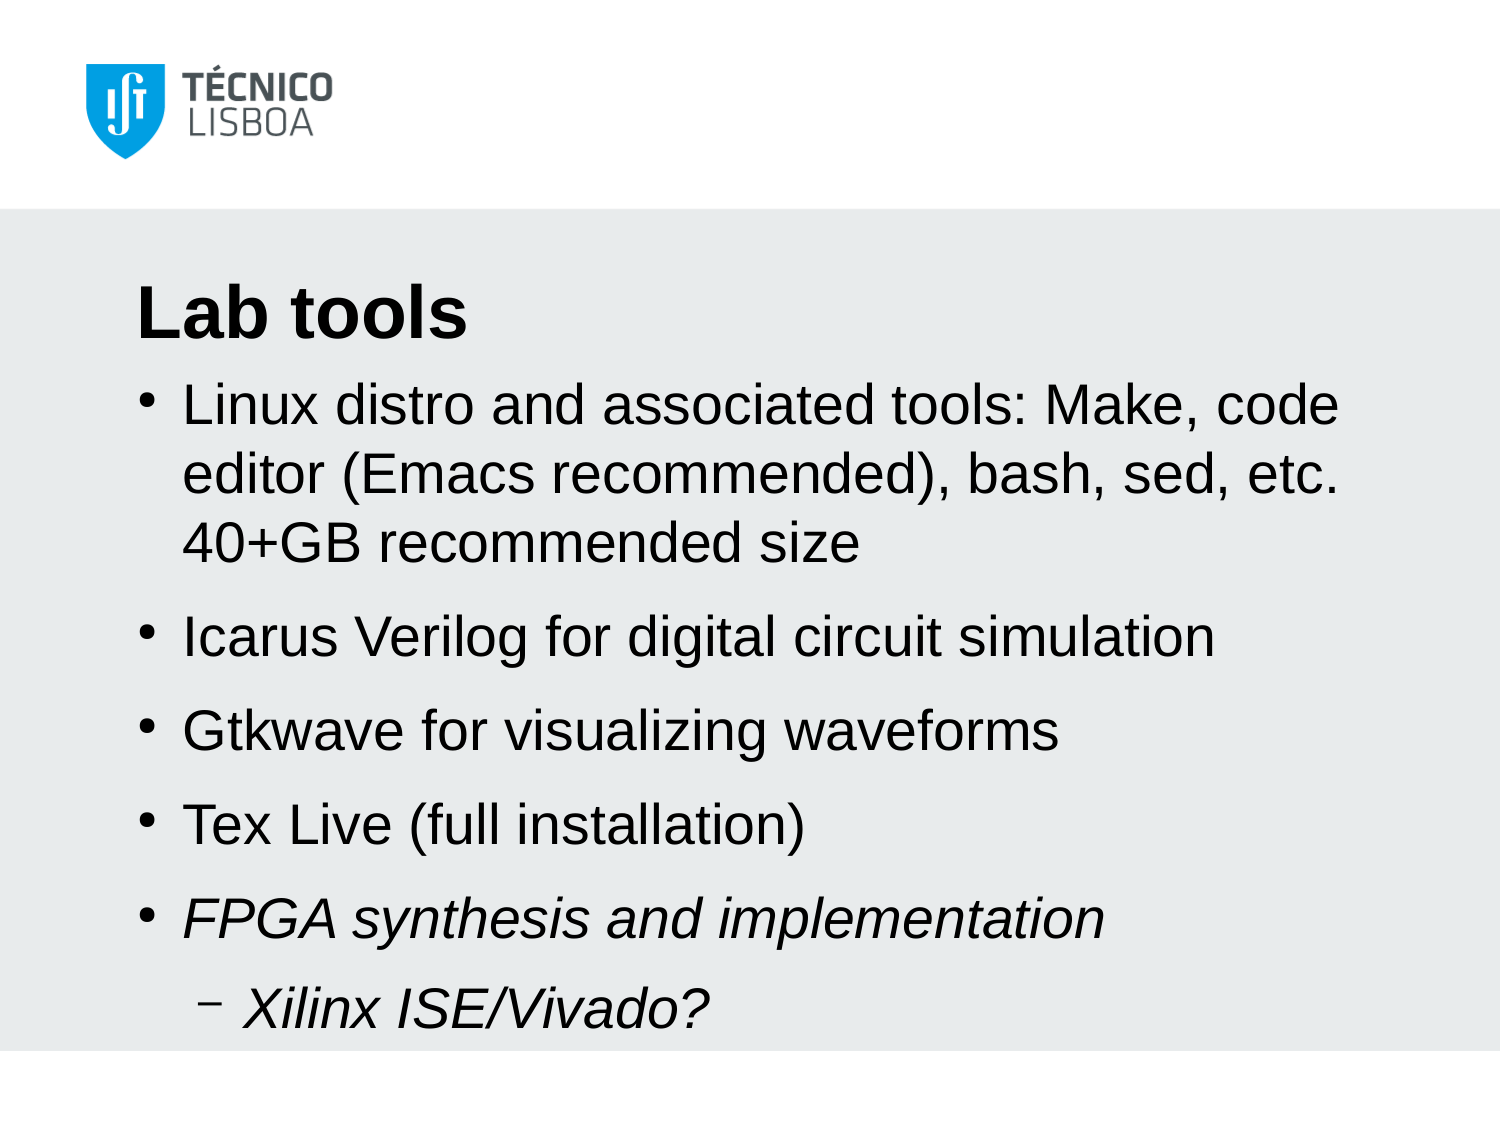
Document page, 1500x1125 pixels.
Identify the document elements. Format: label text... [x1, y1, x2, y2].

list Linux distro and associated tools: Make, code editor (Emacs recommended), bash, sed, etc. 40+GB recommended size Icarus Verilog for digital circuit simulation Gtkwave for visualizing waveforms Tex Live (full installation) FPGA synthesis and implementation Xilinx ISE/Vivado? [121, 367, 1378, 1053]
title Lab tools [121, 237, 1378, 367]
picture [0, 0, 1500, 1125]
